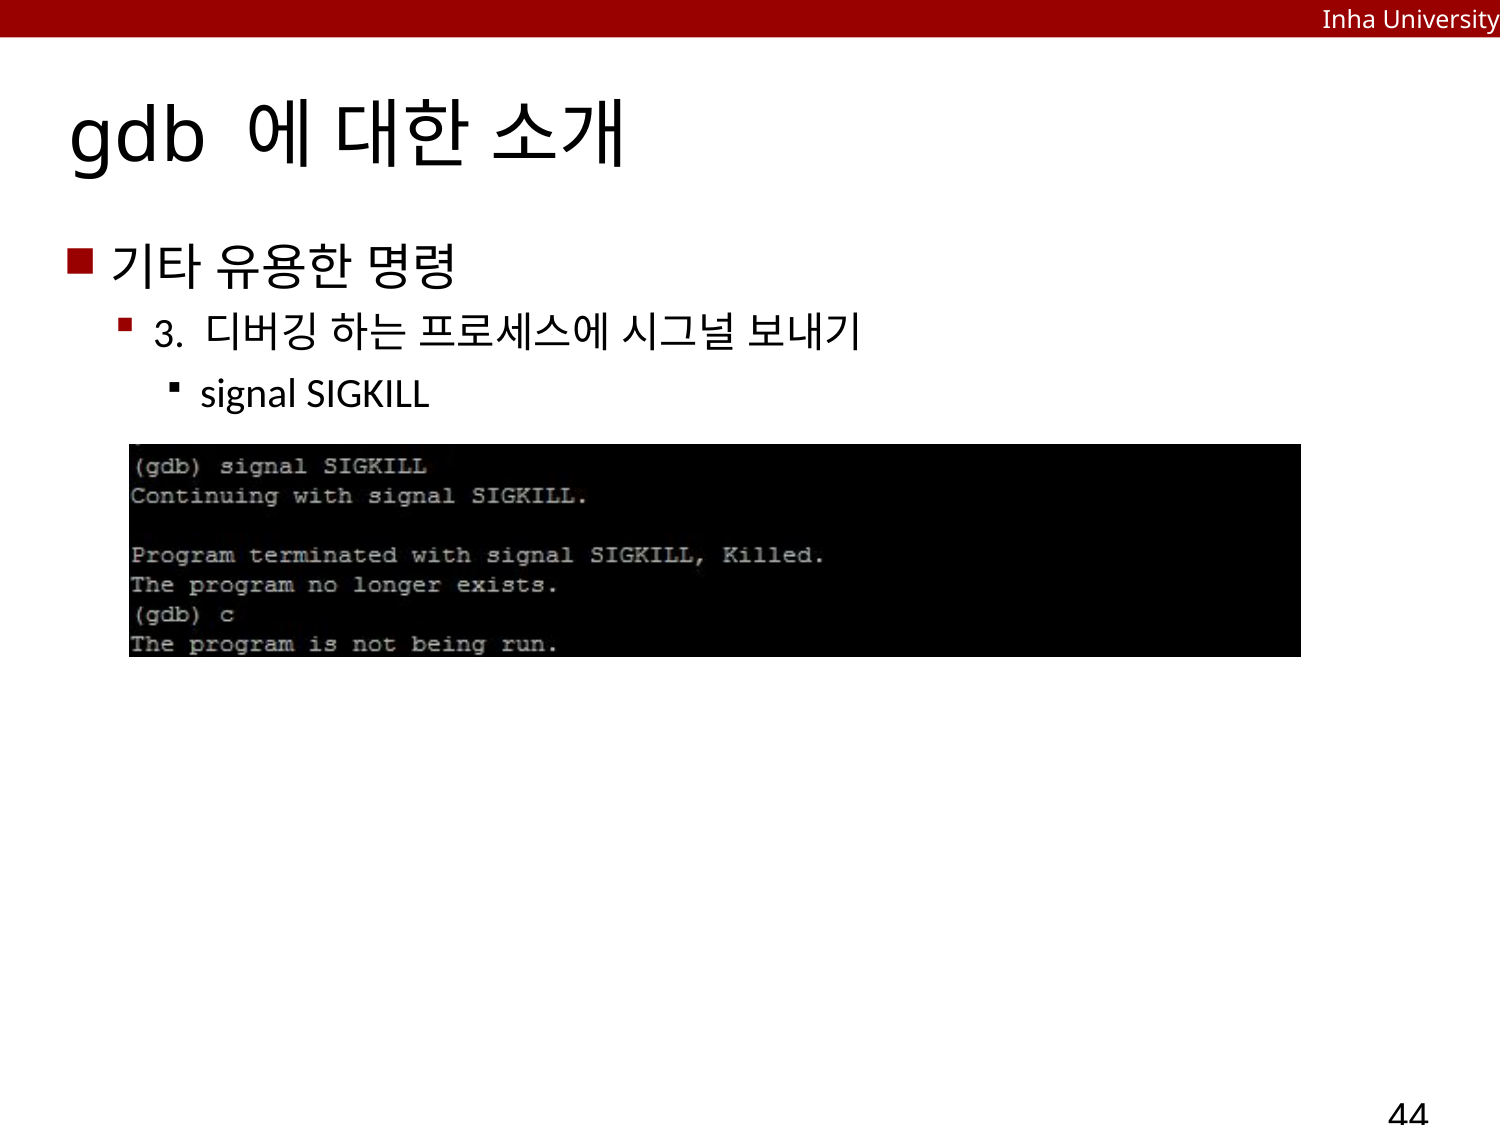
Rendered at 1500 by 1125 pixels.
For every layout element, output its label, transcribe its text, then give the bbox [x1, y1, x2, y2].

list 기타 유용한 명령 3. 디버깅 하는 프로세스에 시그널 보내기 signal SIGKILL [62, 229, 1438, 1050]
text_box [0, 0, 1500, 38]
picture [129, 444, 1301, 657]
text_box Inha University [1322, 3, 1500, 33]
title gdb 에 대한 소개 [62, 41, 1438, 221]
